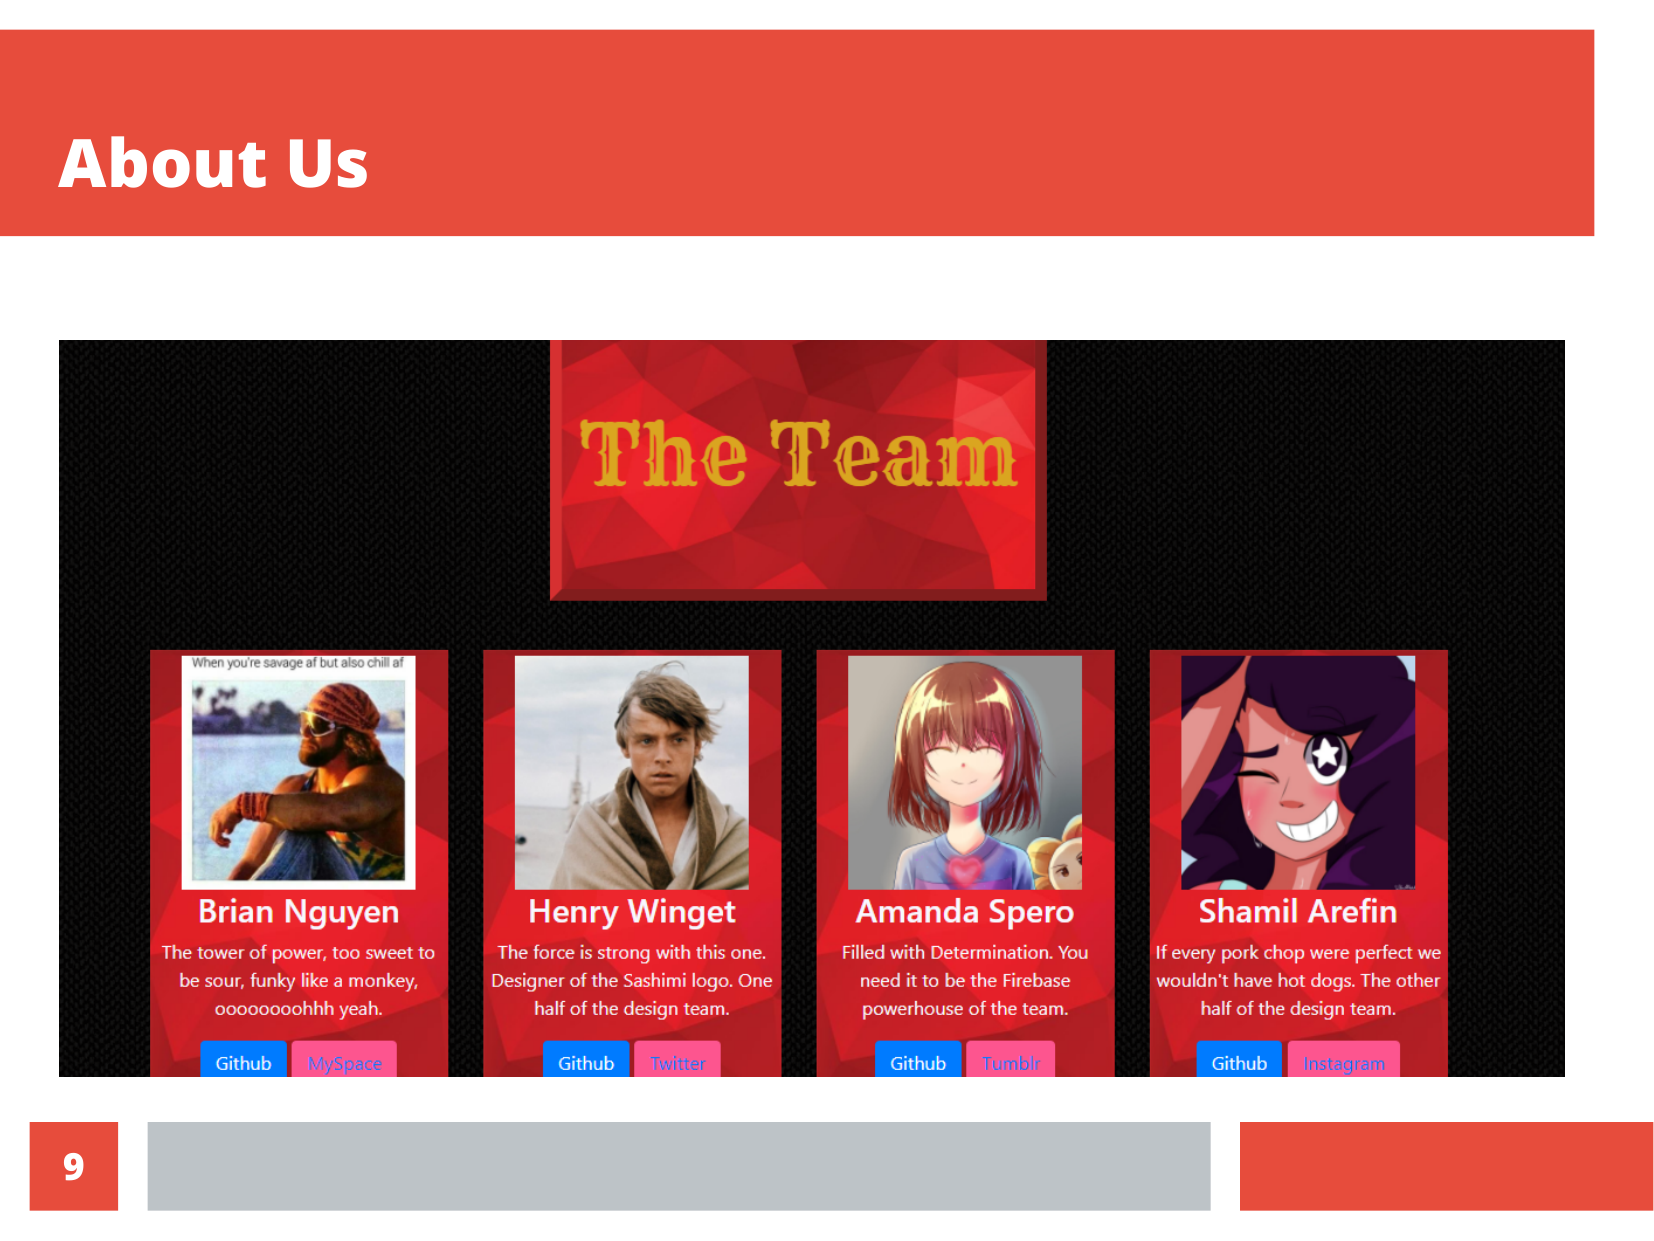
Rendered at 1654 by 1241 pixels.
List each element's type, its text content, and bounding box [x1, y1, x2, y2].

picture [59, 340, 1565, 1077]
title About Us [59, 59, 1595, 207]
